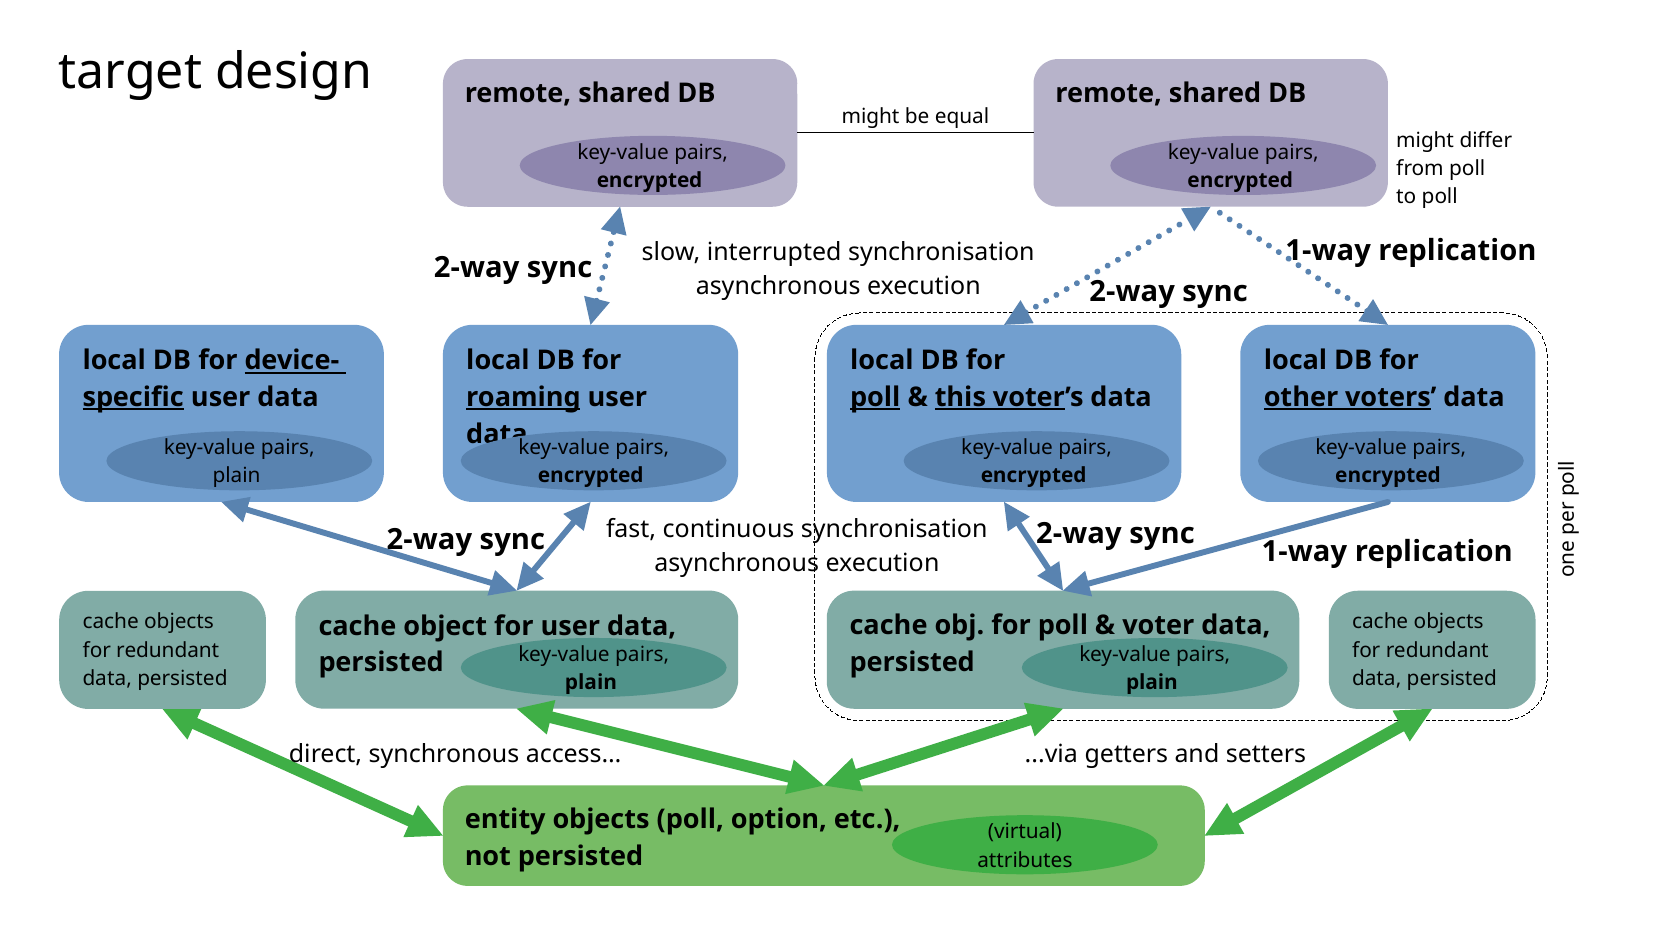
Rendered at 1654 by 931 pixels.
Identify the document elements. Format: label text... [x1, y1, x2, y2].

text_box (virtual) attributes [891, 815, 1158, 875]
text_box key-value pairs, encrypted [460, 431, 727, 491]
text_box key-value pairs, plain [460, 637, 727, 698]
text_box 2-way sync [1022, 504, 1209, 557]
text_box ...via getters and setters [1009, 728, 1331, 806]
text_box local DB for poll & this voter’s data [826, 324, 1182, 502]
text_box local DB for device- specific user data [59, 324, 384, 502]
text_box 2-way sync [420, 238, 607, 291]
text_box 2-way sync [372, 551, 407, 562]
title target design [59, 37, 1595, 101]
text_box key-value pairs, plain [106, 431, 373, 491]
text_box cache objects for redundant data, persisted [59, 590, 266, 709]
text_box key-value pairs, encrypted [519, 135, 786, 195]
text_box cache object for user data, persisted [295, 590, 739, 709]
text_box slow, interrupted synchronisation asynchronous execution [634, 225, 1043, 304]
text_box 1-way replication [1253, 522, 1522, 574]
text_box 1-way replication [1277, 221, 1545, 273]
text_box 2-way sync [1075, 262, 1263, 314]
text_box might differ from poll to poll [1381, 117, 1584, 211]
text_box entity objects (poll, option, etc.), not persisted [442, 785, 1205, 886]
text_box fast, continuous synchronisation asynchronous execution [597, 503, 997, 581]
text_box local DB for roaming user data [442, 324, 739, 502]
text_box key-value pairs, plain [1021, 638, 1288, 698]
text_box direct, synchronous access… [261, 728, 649, 775]
text_box key-value pairs, encrypted [903, 431, 1170, 491]
text_box cache objects for redundant data, persisted [1328, 590, 1536, 709]
text_box key-value pairs, encrypted [1110, 135, 1377, 196]
text_box 2-way sync [372, 510, 560, 562]
text_box local DB for other voters’ data [1240, 324, 1536, 502]
text_box one per poll [1544, 438, 1586, 593]
text_box cache obj. for poll & voter data, persisted [826, 590, 1300, 709]
text_box key-value pairs, encrypted [1257, 431, 1524, 491]
text_box remote, shared DB [442, 101, 798, 207]
text_box remote, shared DB [1033, 101, 1388, 207]
